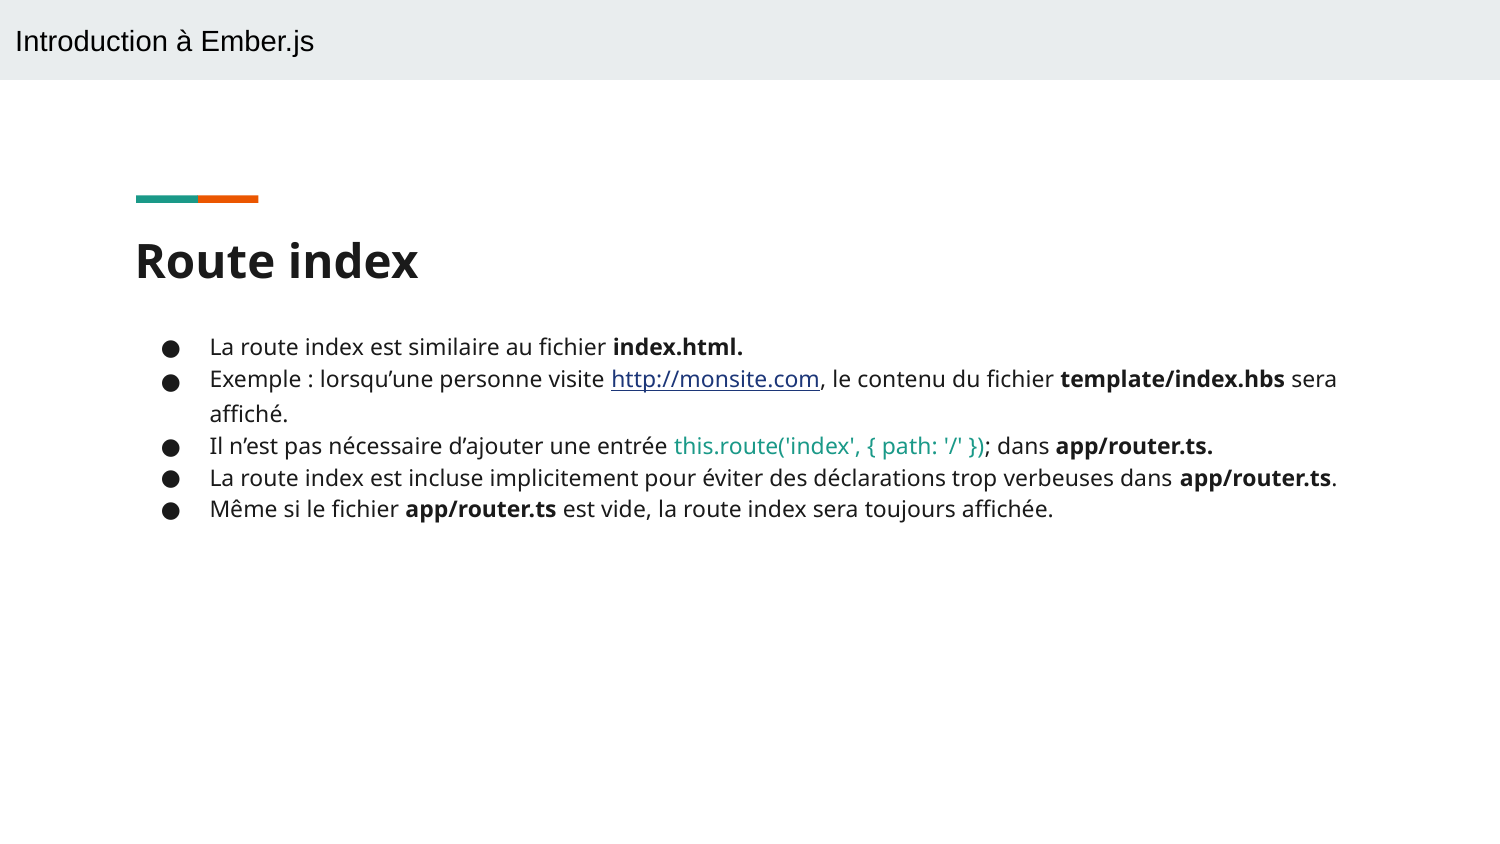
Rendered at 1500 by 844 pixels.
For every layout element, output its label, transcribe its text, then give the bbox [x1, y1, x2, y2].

list La route index est similaire au fichier index.html. Exemple : lorsqu’une personne visite http://monsite.com, le contenu du fichier template/index.hbs sera affiché. Il n’est pas nécessaire d’ajouter une entrée this.route('index', { path: '/' }); dans app/router.ts. La route index est incluse implicitement pour éviter des déclarations trop verbeuses dans app/router.ts. Même si le fichier app/router.ts est vide, la route index sera toujours affichée. [119, 313, 1381, 810]
title Route index [119, 216, 1381, 305]
